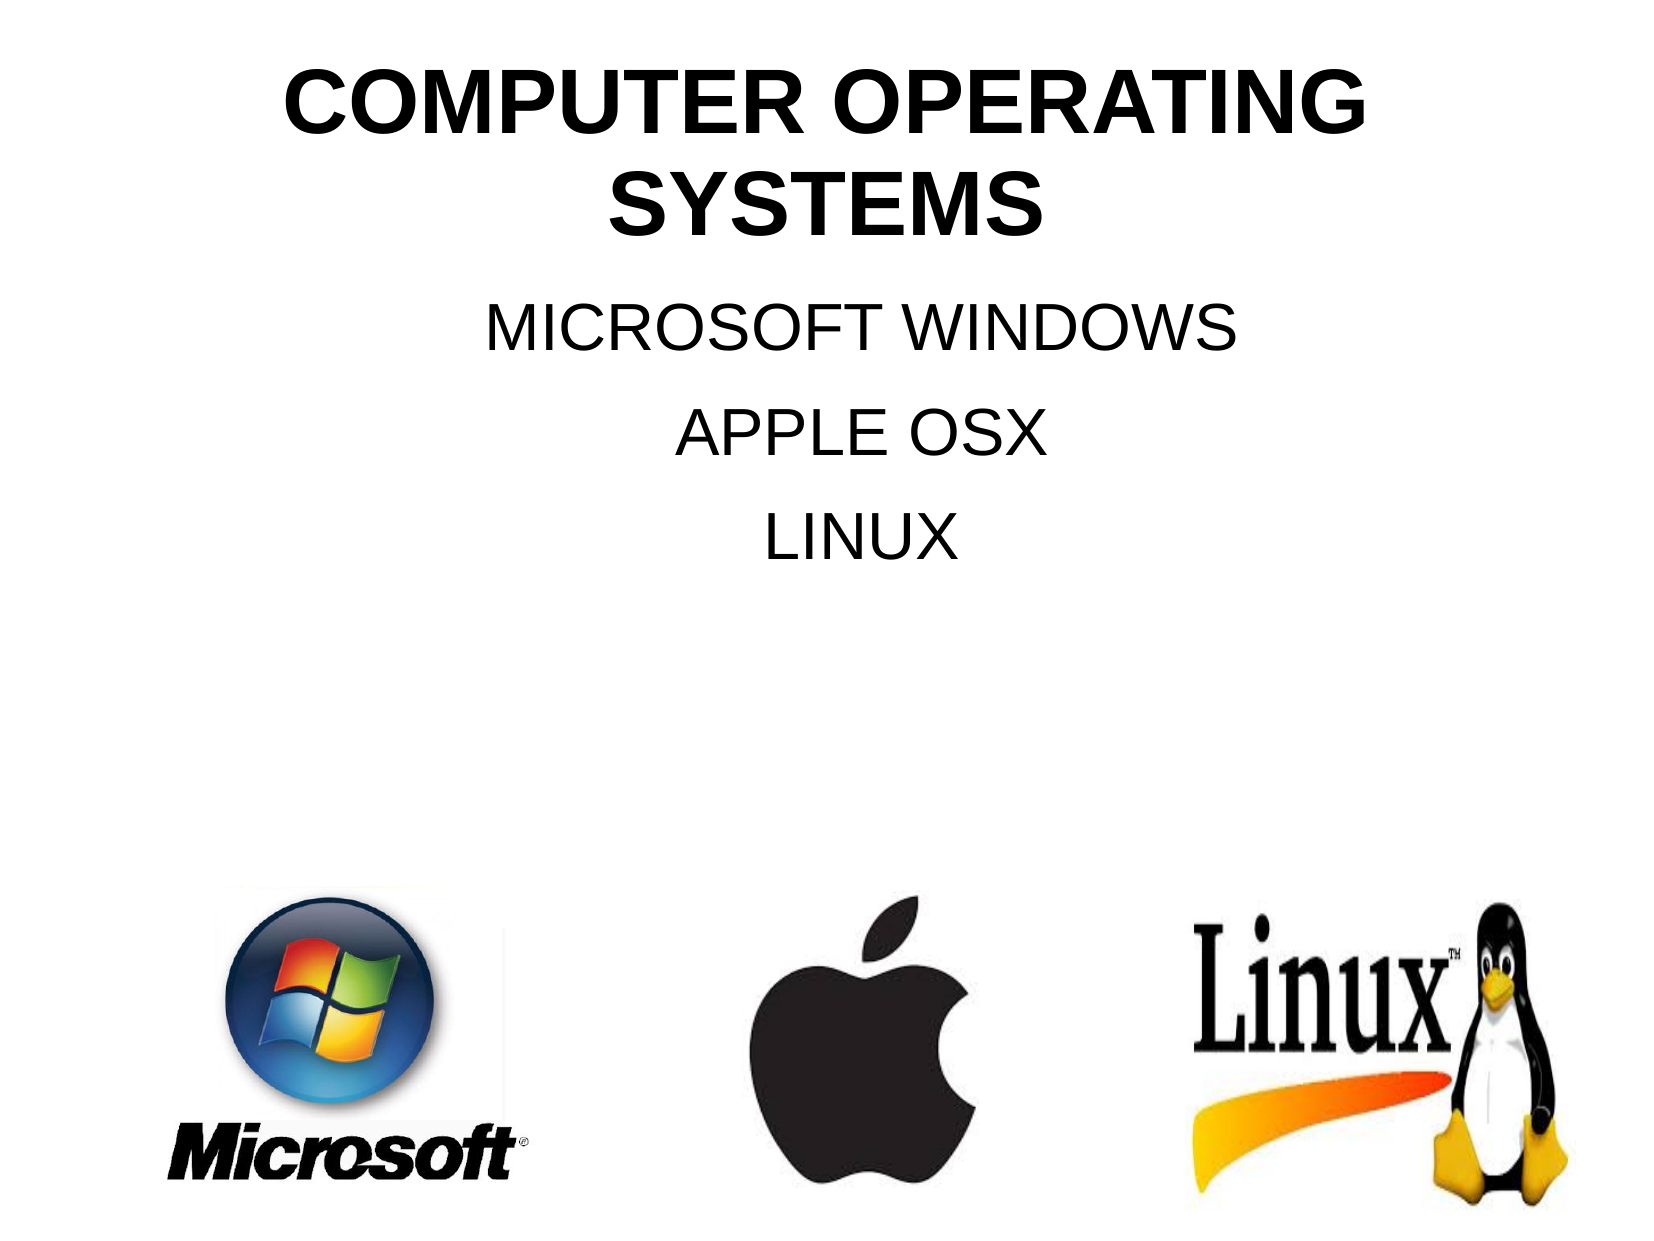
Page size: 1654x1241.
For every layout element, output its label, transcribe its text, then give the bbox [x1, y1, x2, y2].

title COMPUTER OPERATING SYSTEMS [82, 49, 1571, 257]
list MICROSOFT WINDOWS APPLE OSX LINUX [82, 290, 1571, 1010]
picture [1185, 899, 1576, 1216]
picture [705, 839, 1021, 1241]
picture [90, 884, 586, 1216]
